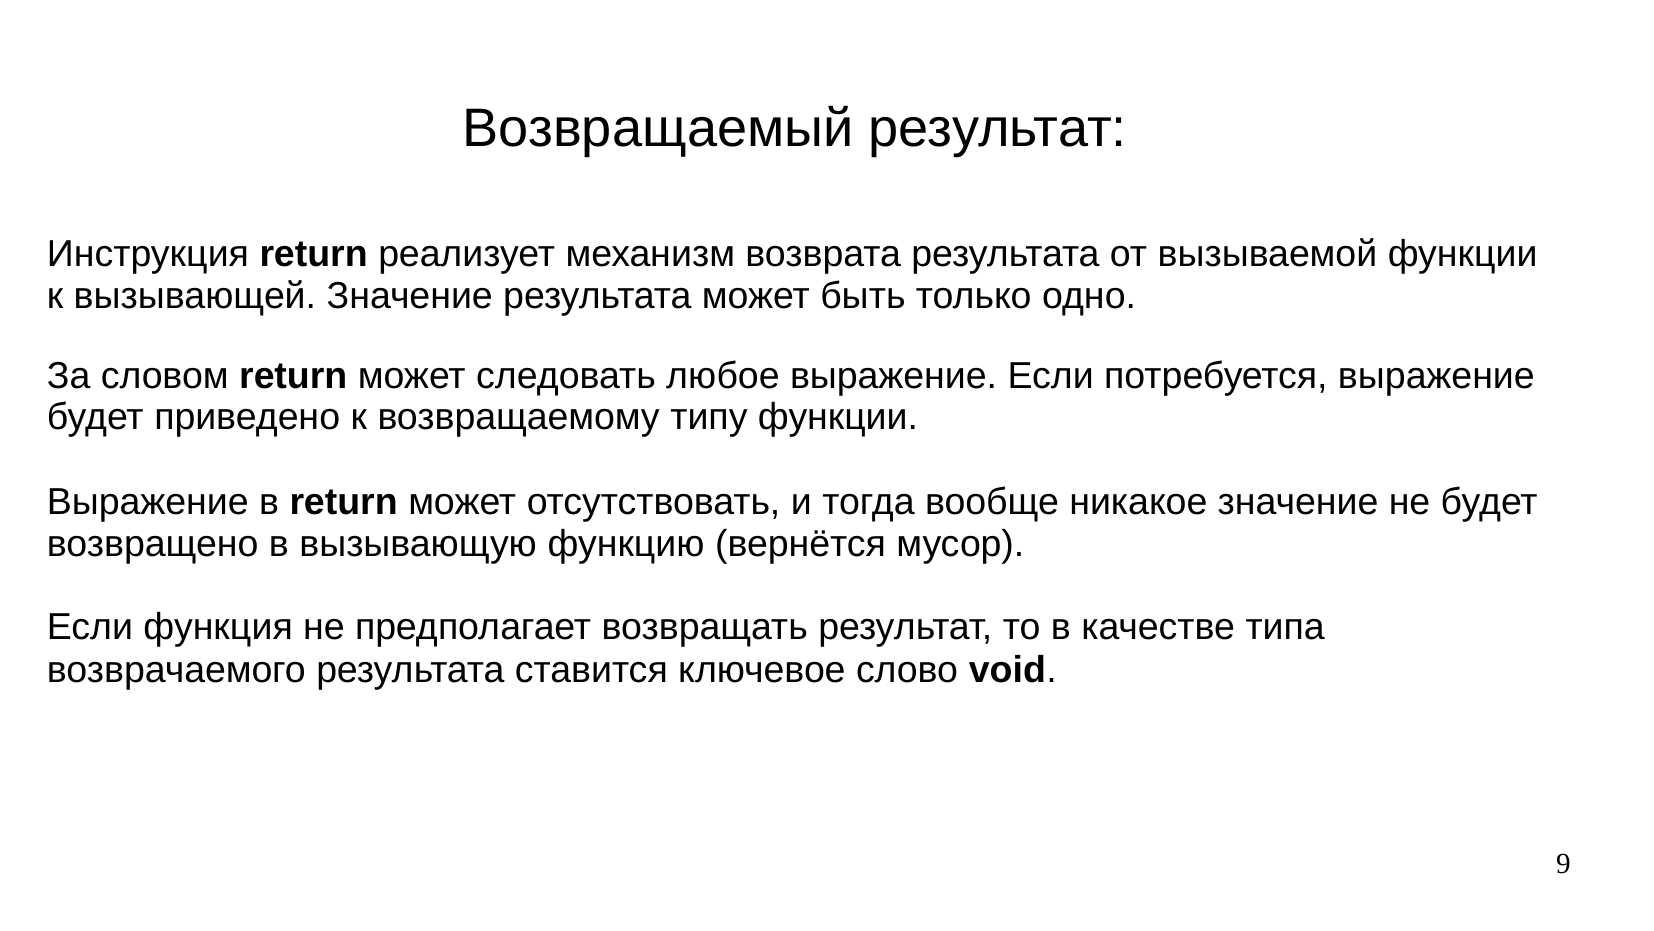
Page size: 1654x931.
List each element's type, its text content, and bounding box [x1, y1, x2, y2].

text_box Инструкция return реализует механизм возврата результата от вызываемой функции к вызывающей. Значение результата может быть только одно. За словом return может следовать любое выражение. Если потребуется, выражение будет приведено к возвращаемому типу функции. Выражение в return может отсутствовать, и тогда вообще никакое значение не будет возвращено в вызывающую функцию (вернётся мусор). Если функция не предполагает возвращать результат, то в качестве типа возврачаемого результата ставится ключевое слово void. [32, 225, 1561, 768]
text_box Возвращаемый результат: [30, 90, 1561, 166]
